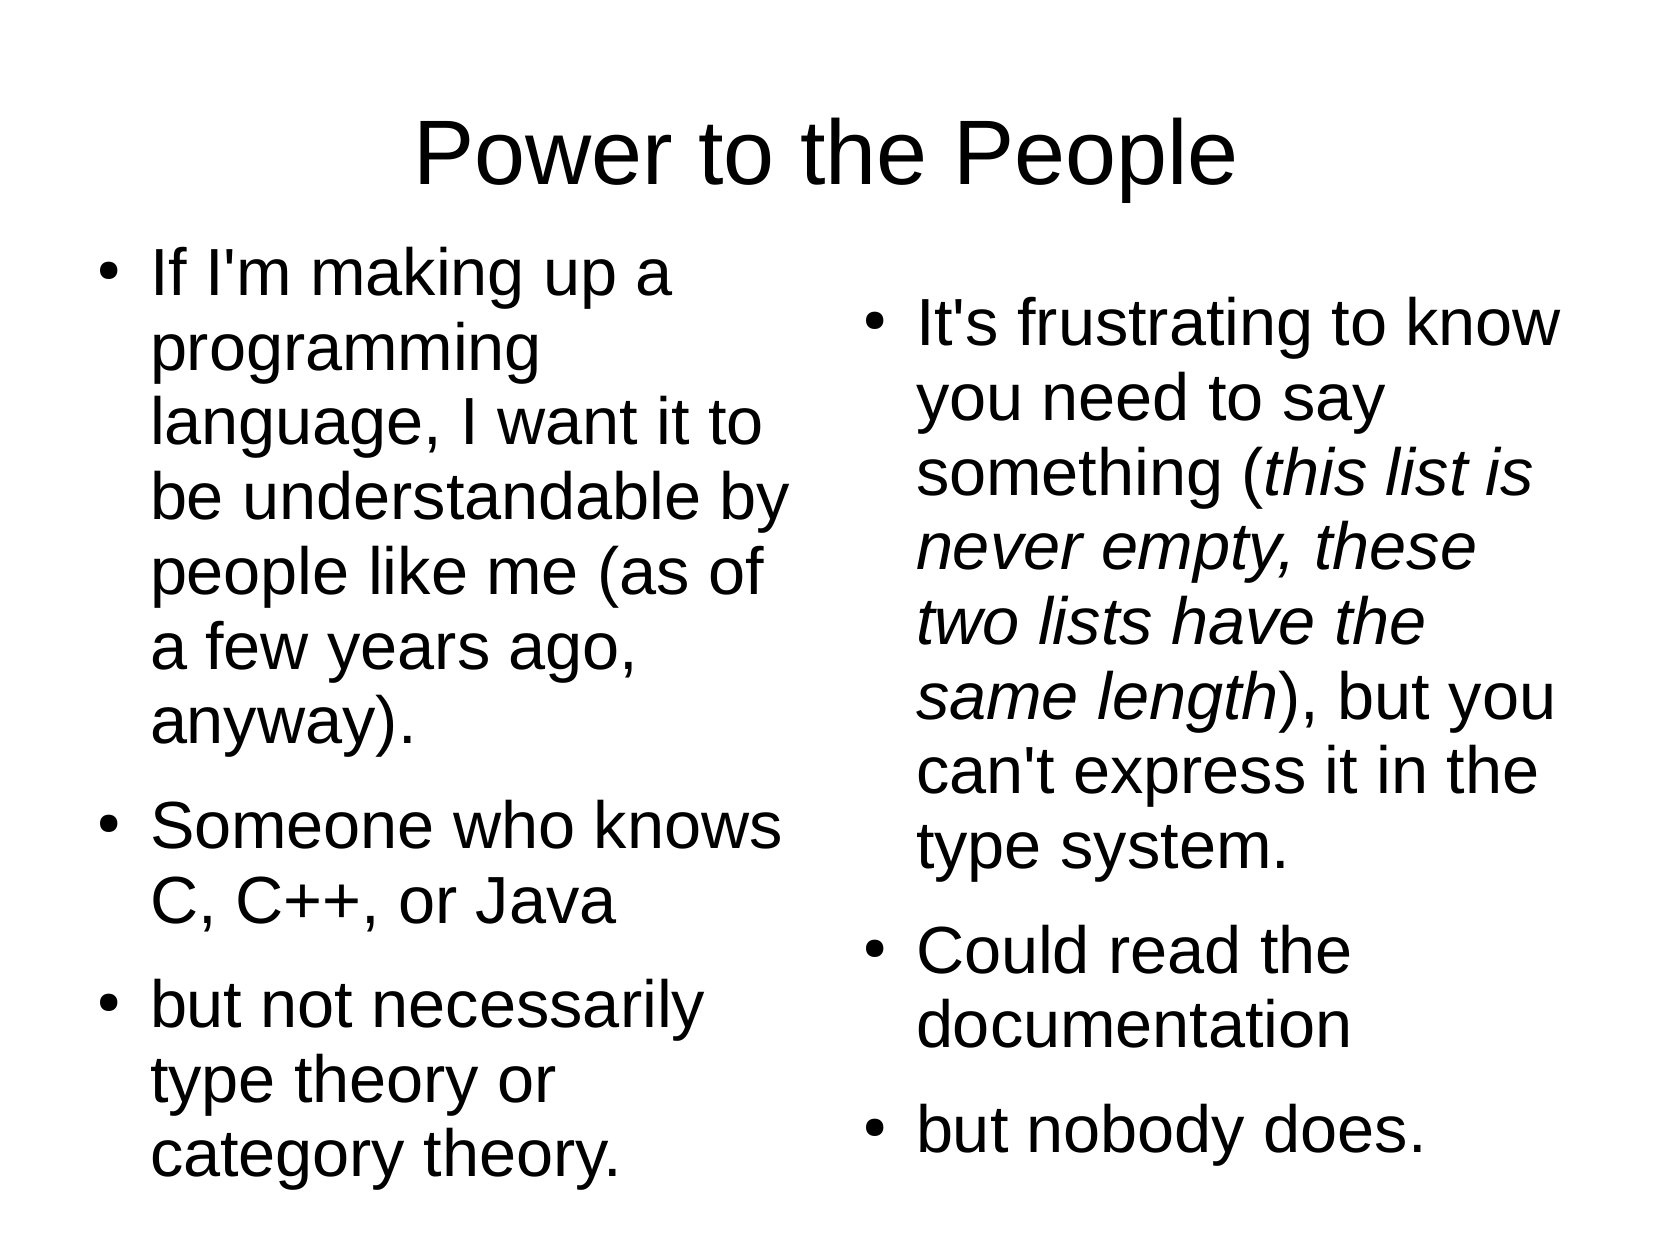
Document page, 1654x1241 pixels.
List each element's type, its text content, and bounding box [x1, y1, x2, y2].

list If I'm making up a programming language, I want it to be understandable by people like me (as of a few years ago, anyway). Someone who knows C, C++, or Java but not necessarily type theory or category theory. [79, 234, 806, 1192]
title Power to the People [82, 49, 1571, 257]
list It's frustrating to know you need to say something (this list is never empty, these two lists have the same length), but you can't express it in the type system. Could read the documentation but nobody does. [845, 285, 1572, 1167]
